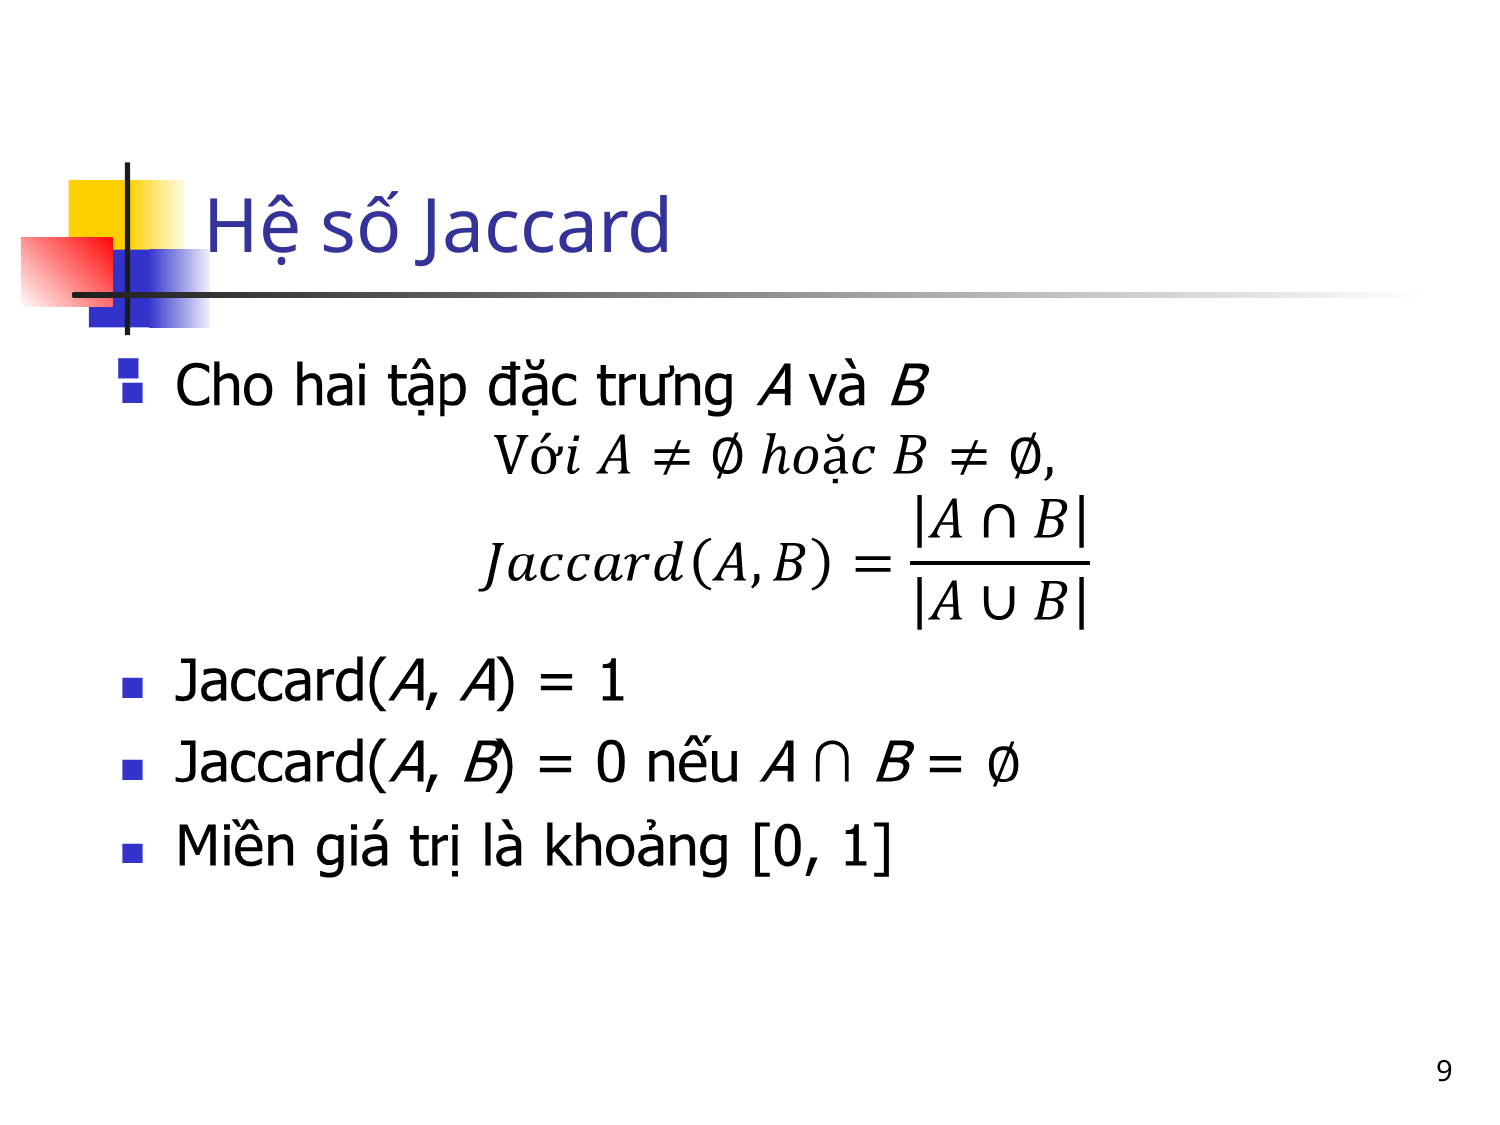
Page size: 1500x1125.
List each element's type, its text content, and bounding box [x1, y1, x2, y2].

title Hệ số Jaccard [188, 35, 1468, 275]
list [100, 331, 1469, 1006]
slide_number <number> [1155, 1024, 1468, 1100]
